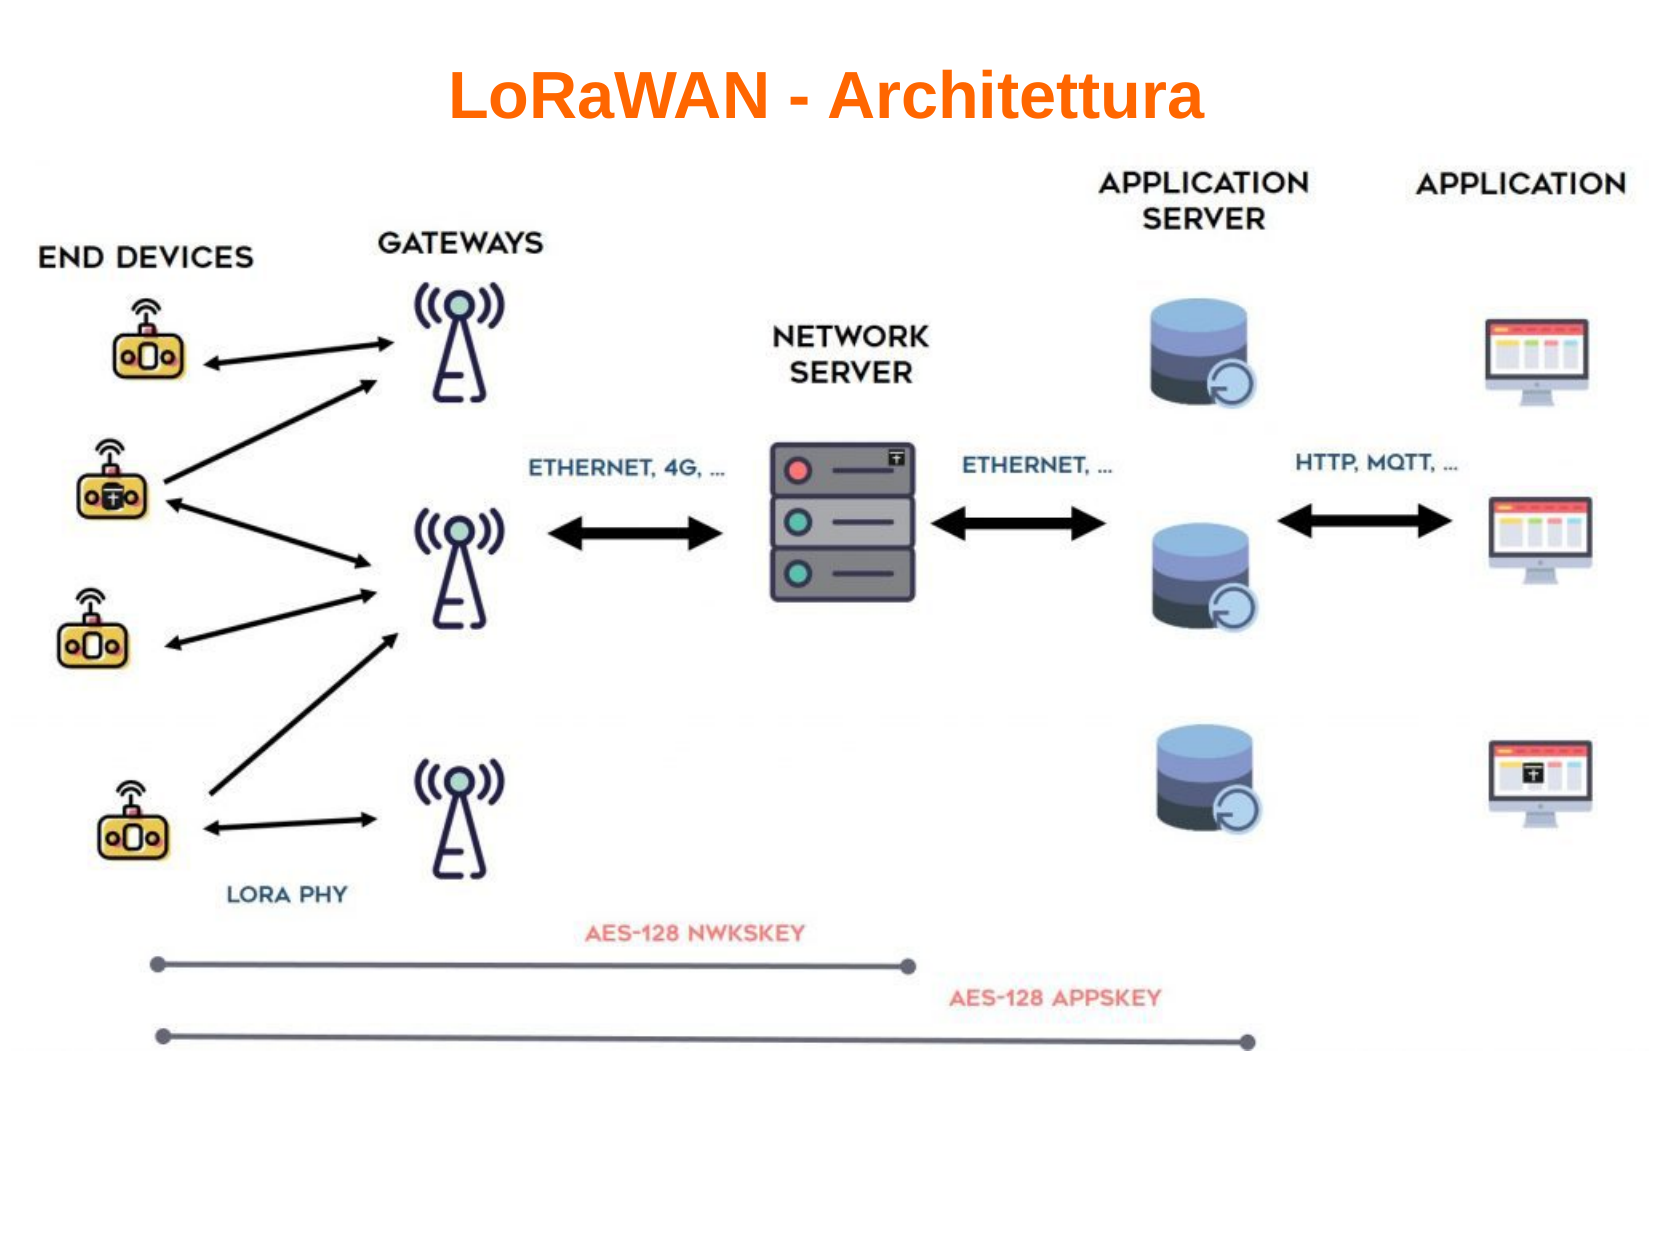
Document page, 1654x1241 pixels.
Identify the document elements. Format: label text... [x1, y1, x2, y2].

picture [11, 153, 1649, 1051]
title LoRaWAN - Architettura [82, 49, 1571, 142]
